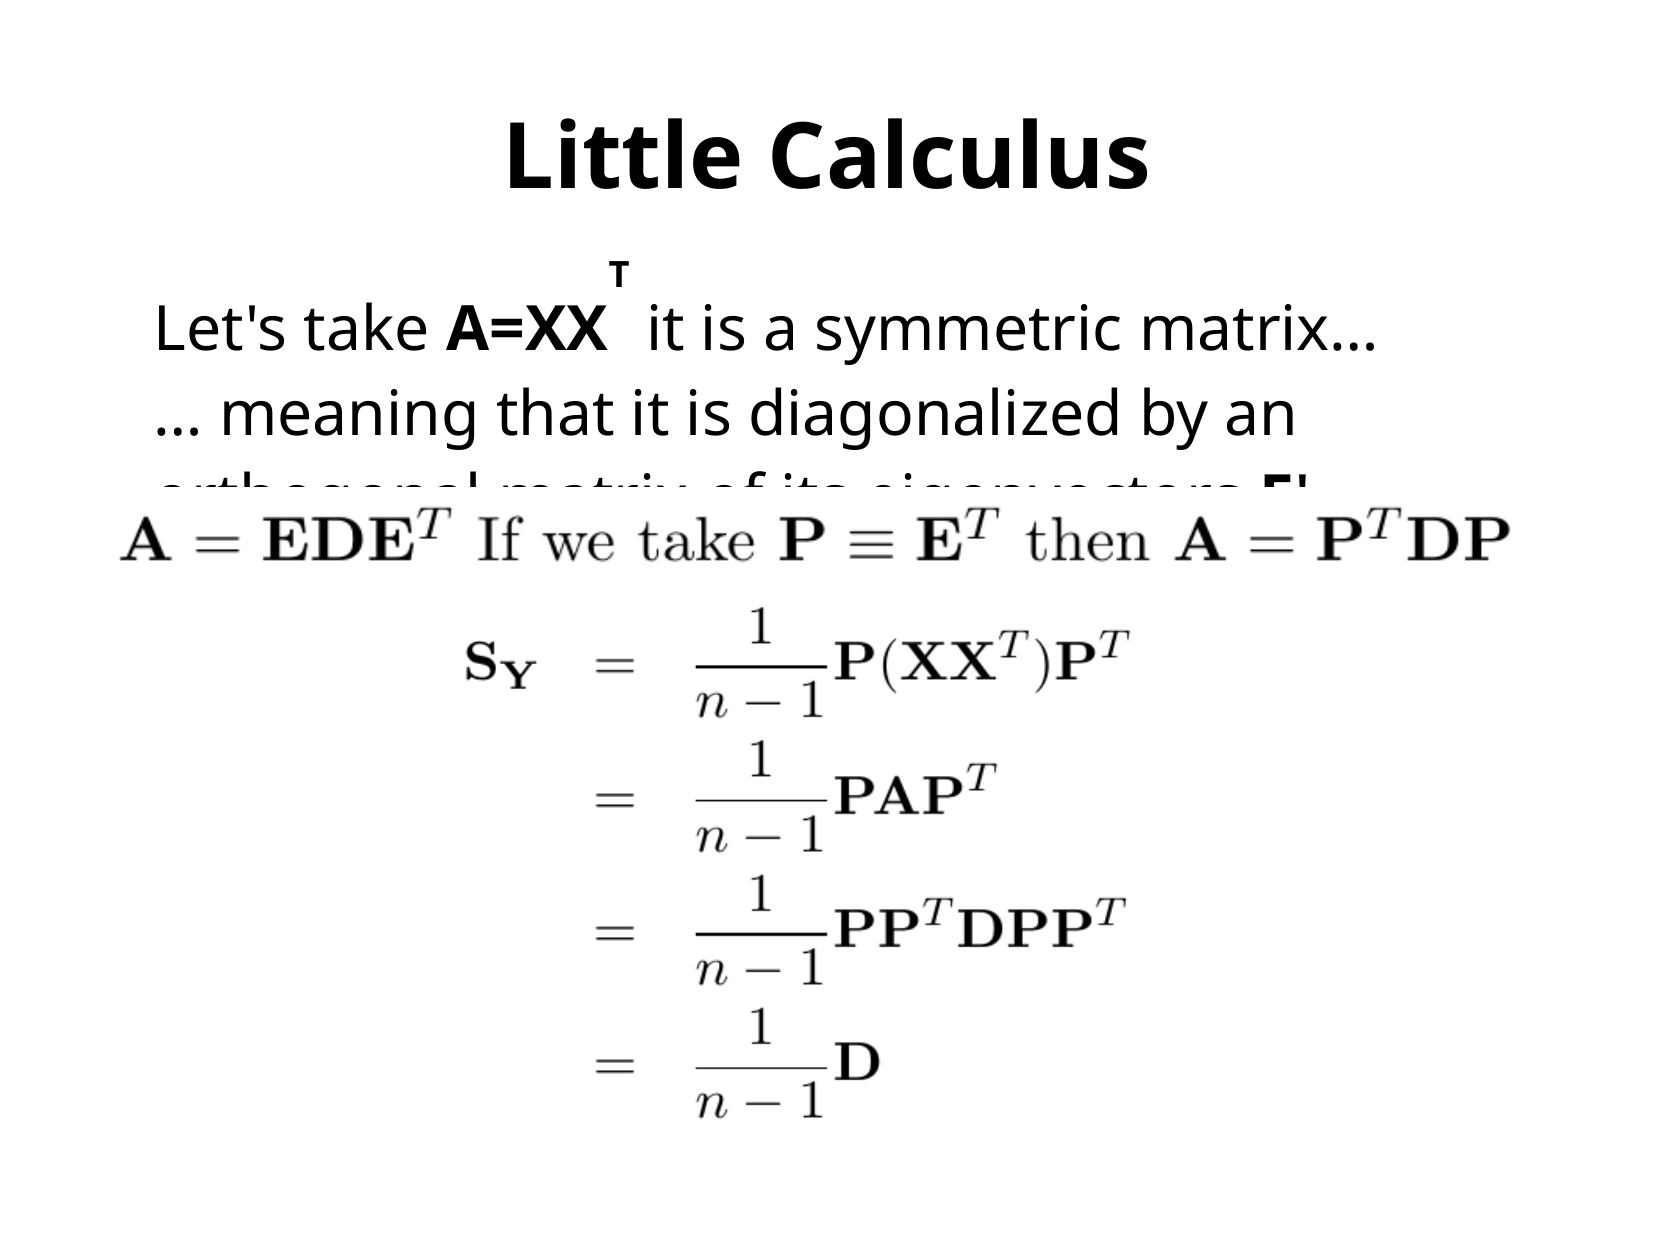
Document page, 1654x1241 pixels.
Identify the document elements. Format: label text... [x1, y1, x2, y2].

picture [115, 487, 1539, 1149]
title Little Calculus [82, 49, 1571, 248]
list Let's take A=XXT it is a symmetric matrix… … meaning that it is diagonalized by an orthogonal matrix of its eigenvectors E! [82, 248, 1571, 1084]
